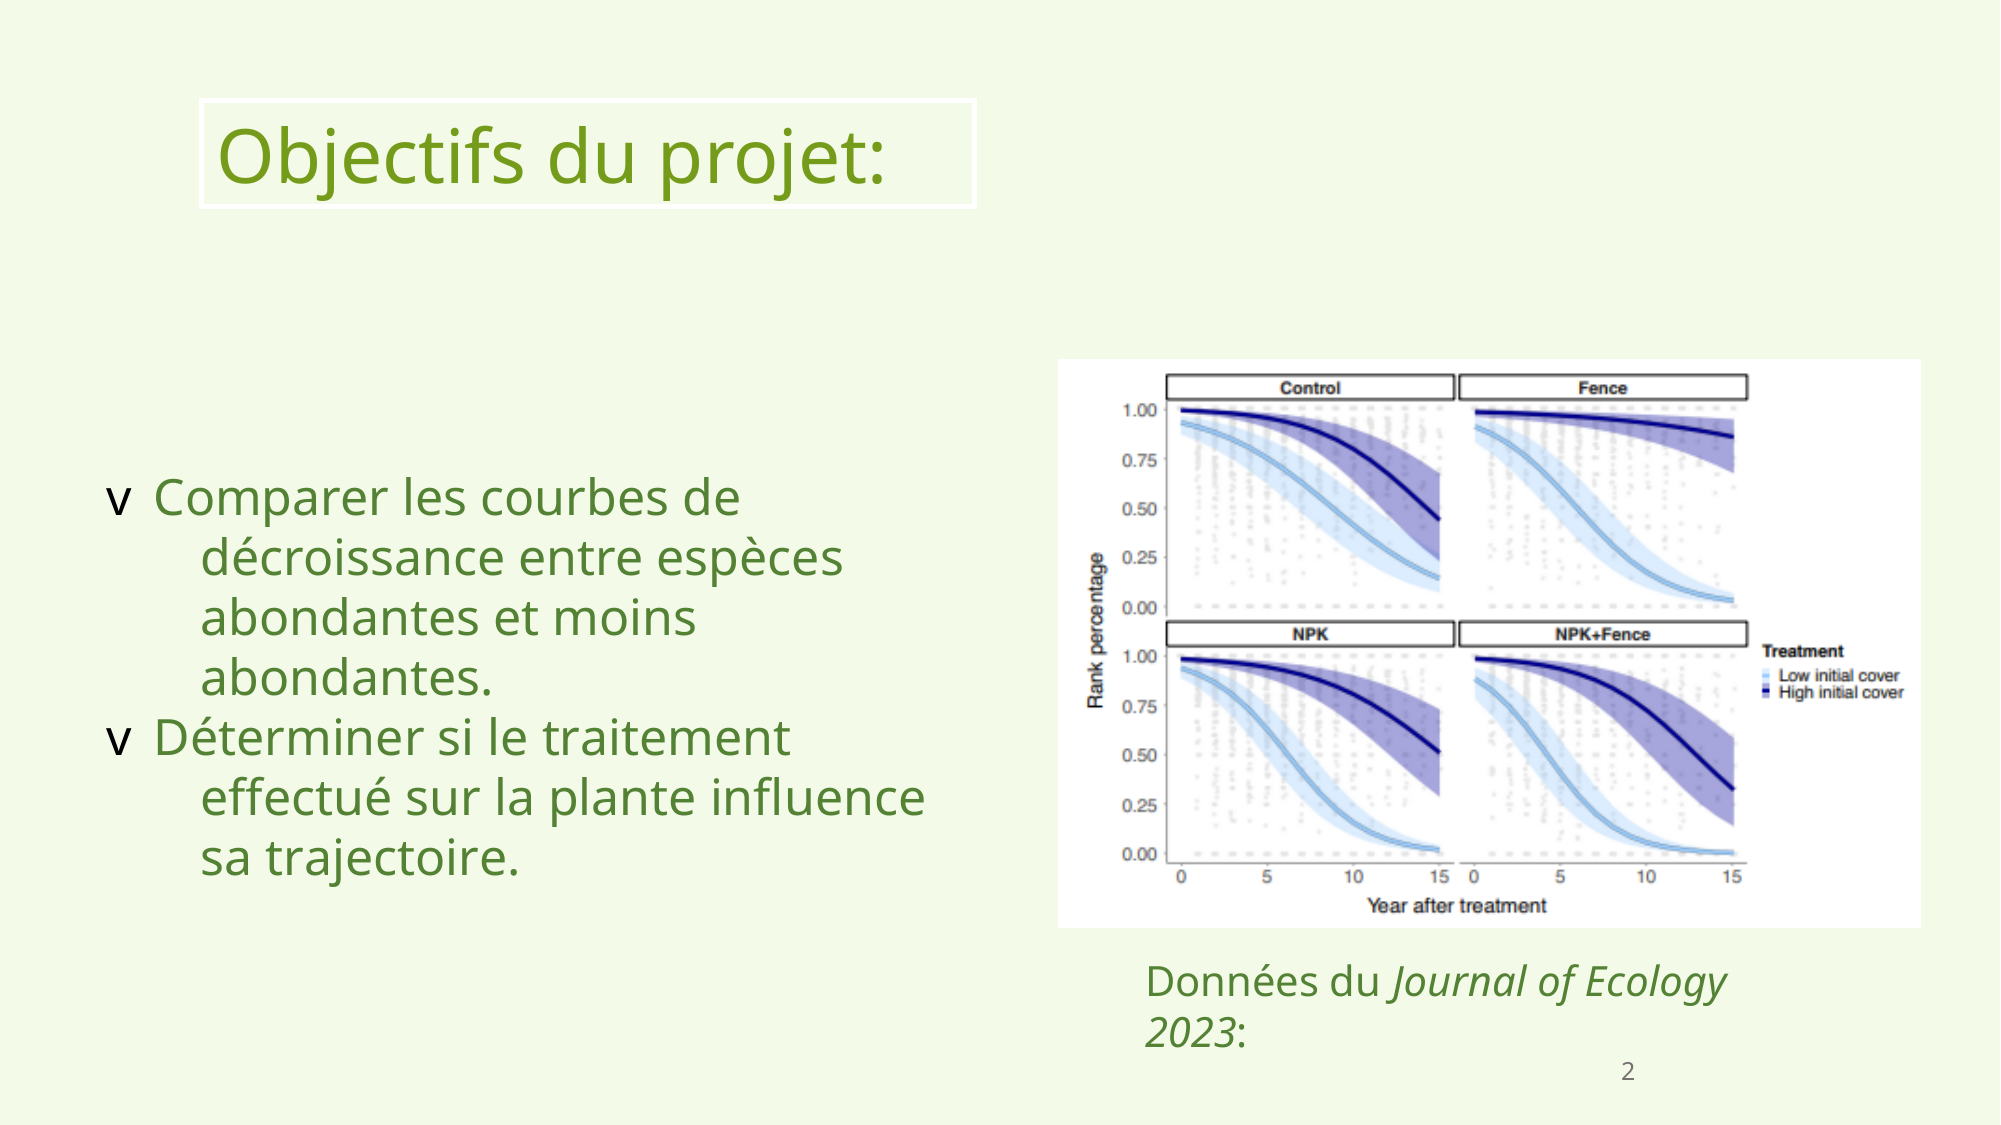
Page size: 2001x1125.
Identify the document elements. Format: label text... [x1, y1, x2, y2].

text_box Objectifs du projet: [201, 100, 975, 207]
text_box Comparer les courbes de décroissance entre espèces abondantes et moins abondantes. Déterminer si le traitement effectué sur la plante influence sa trajectoire. [91, 458, 975, 777]
text_box Données du Journal of Ecology 2023: [1129, 947, 1849, 1014]
text_box [1606, 1042, 1863, 1103]
picture [1058, 359, 1921, 928]
